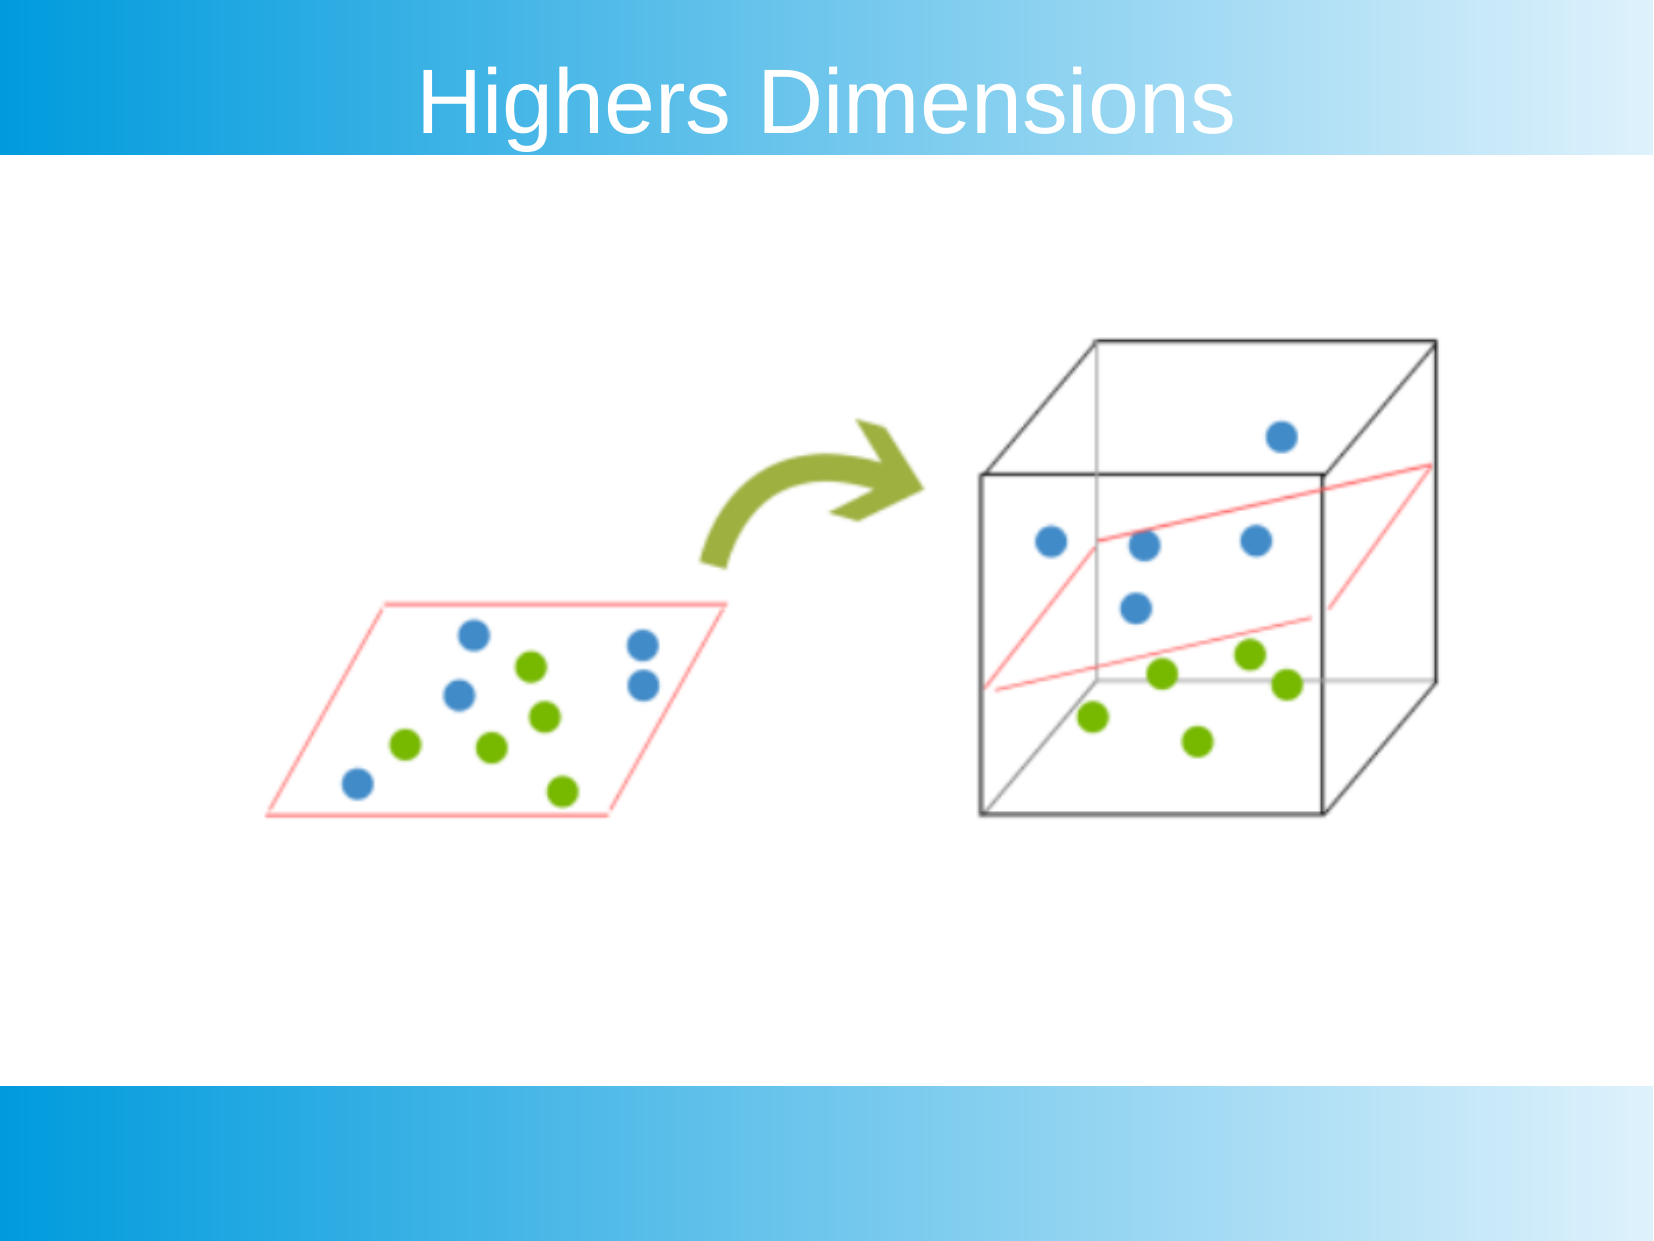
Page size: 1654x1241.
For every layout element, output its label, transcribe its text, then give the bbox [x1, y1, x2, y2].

title Highers Dimensions [82, 49, 1571, 155]
picture [188, 212, 1614, 932]
